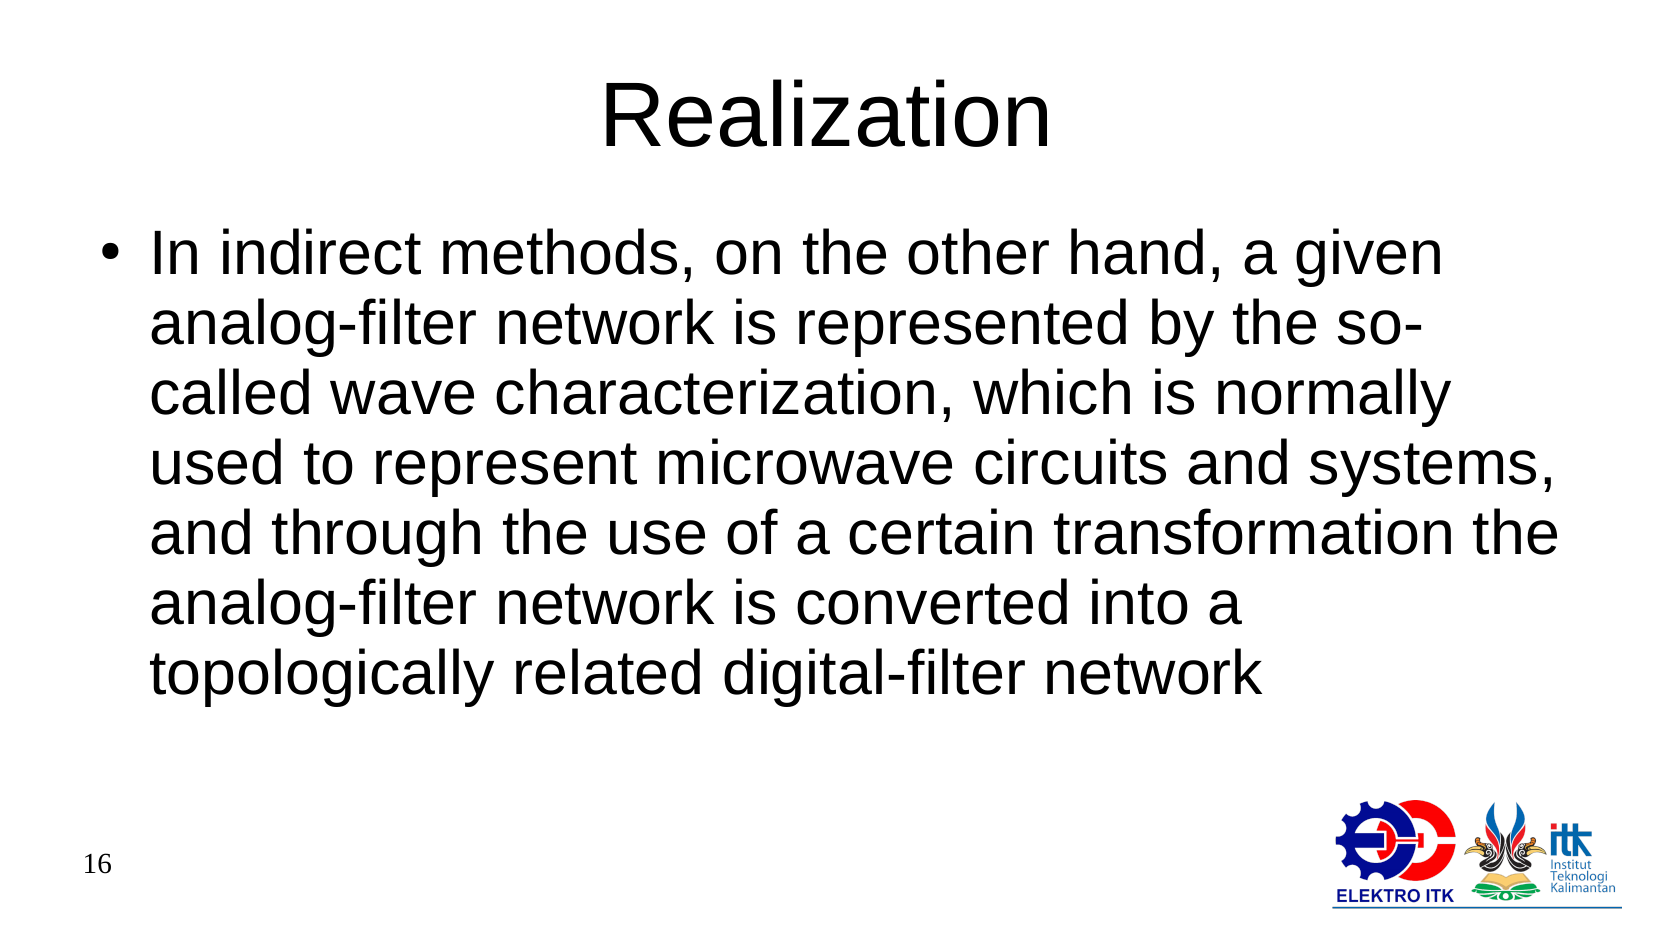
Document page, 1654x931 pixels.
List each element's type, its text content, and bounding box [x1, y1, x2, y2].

list In indirect methods, on the other hand, a given analog-ﬁlter network is represented by the so-called wave characterization, which is normally used to represent microwave circuits and systems, and through the use of a certain transformation the analog-ﬁlter network is converted into a topologically related digital-ﬁlter network [82, 217, 1571, 758]
picture [1332, 800, 1622, 918]
title Realization [82, 37, 1571, 193]
